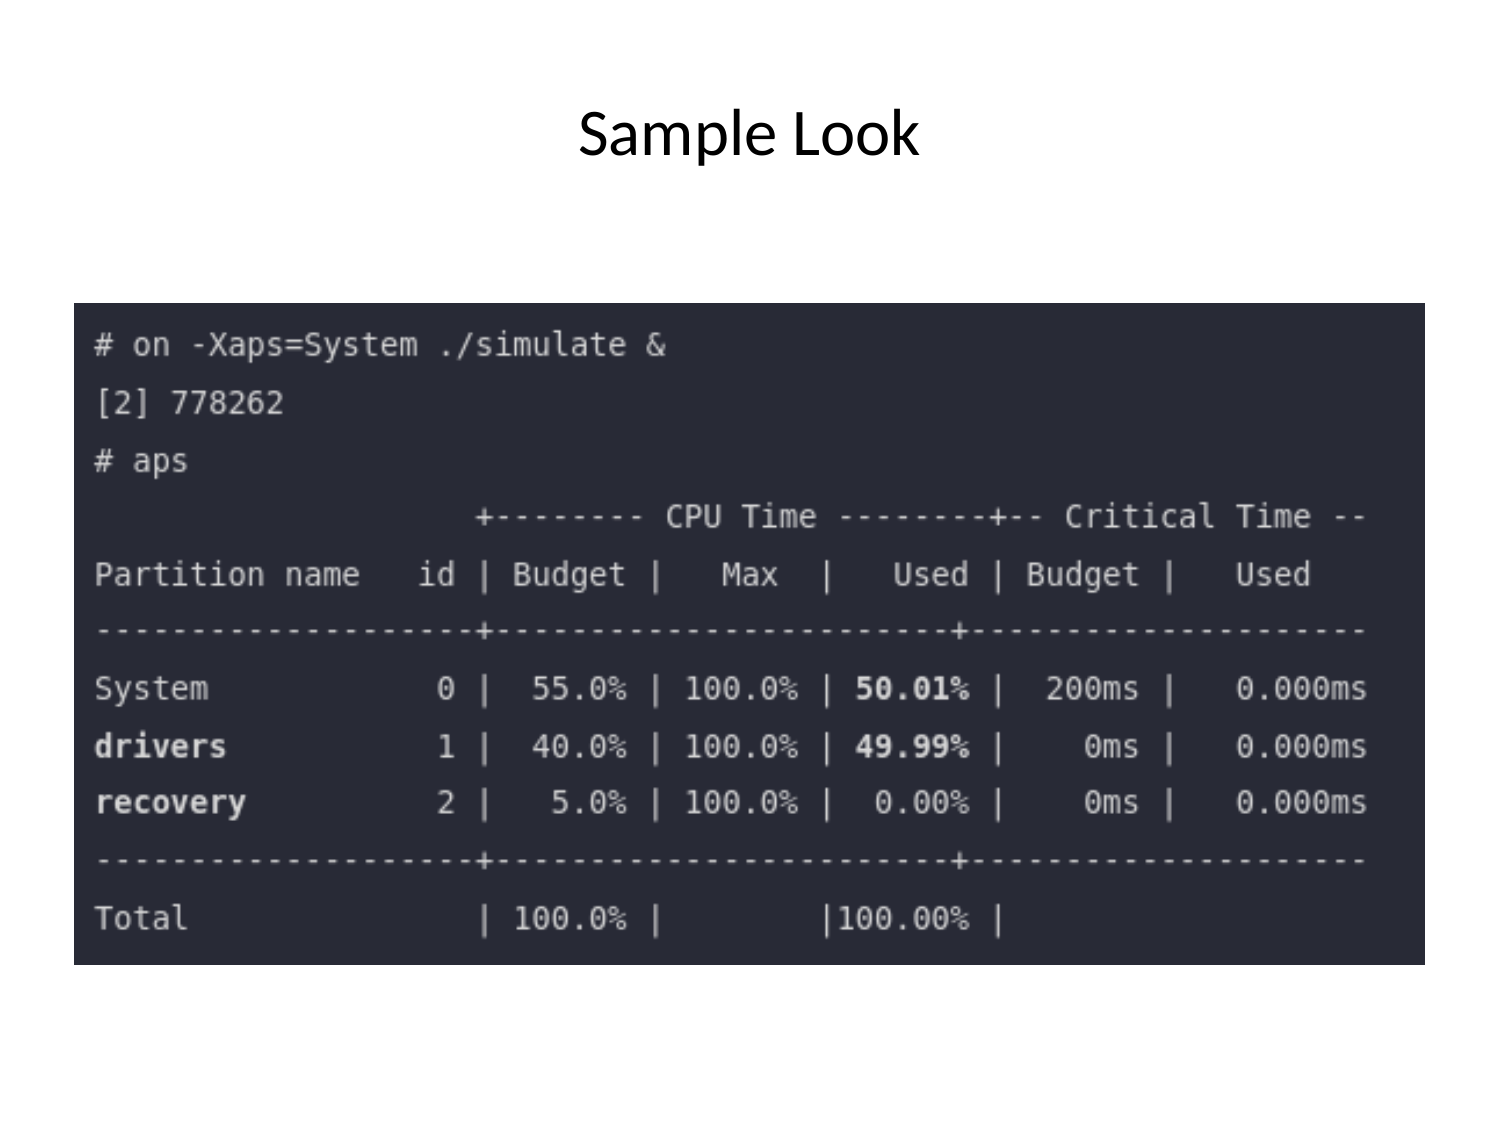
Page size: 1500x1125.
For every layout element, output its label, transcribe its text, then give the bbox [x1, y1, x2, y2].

picture [74, 303, 1425, 965]
title Sample Look [75, 45, 1425, 233]
